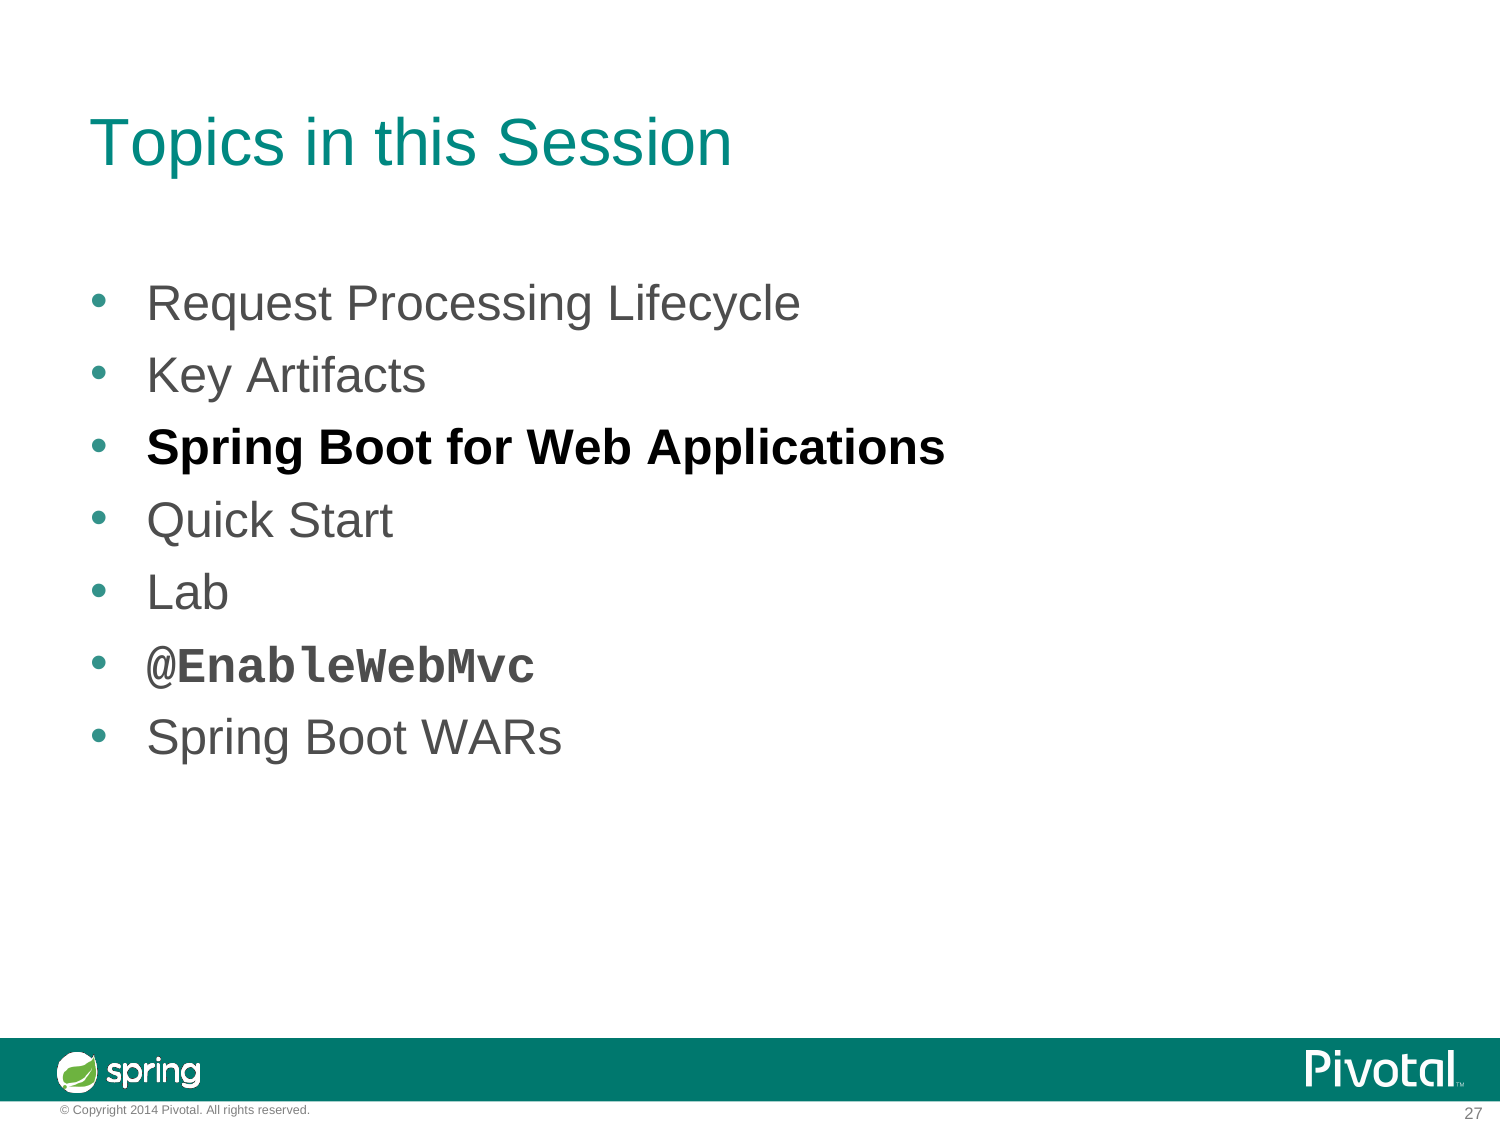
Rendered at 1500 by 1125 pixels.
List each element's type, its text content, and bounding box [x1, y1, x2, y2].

list Request Processing Lifecycle Key Artifacts Spring Boot for Web Applications Quick Start Lab @EnableWebMvc Spring Boot WARs [75, 262, 1426, 1005]
picture [1306, 1050, 1464, 1087]
title Topics in this Session [75, 44, 1426, 233]
picture [32, 1041, 210, 1103]
